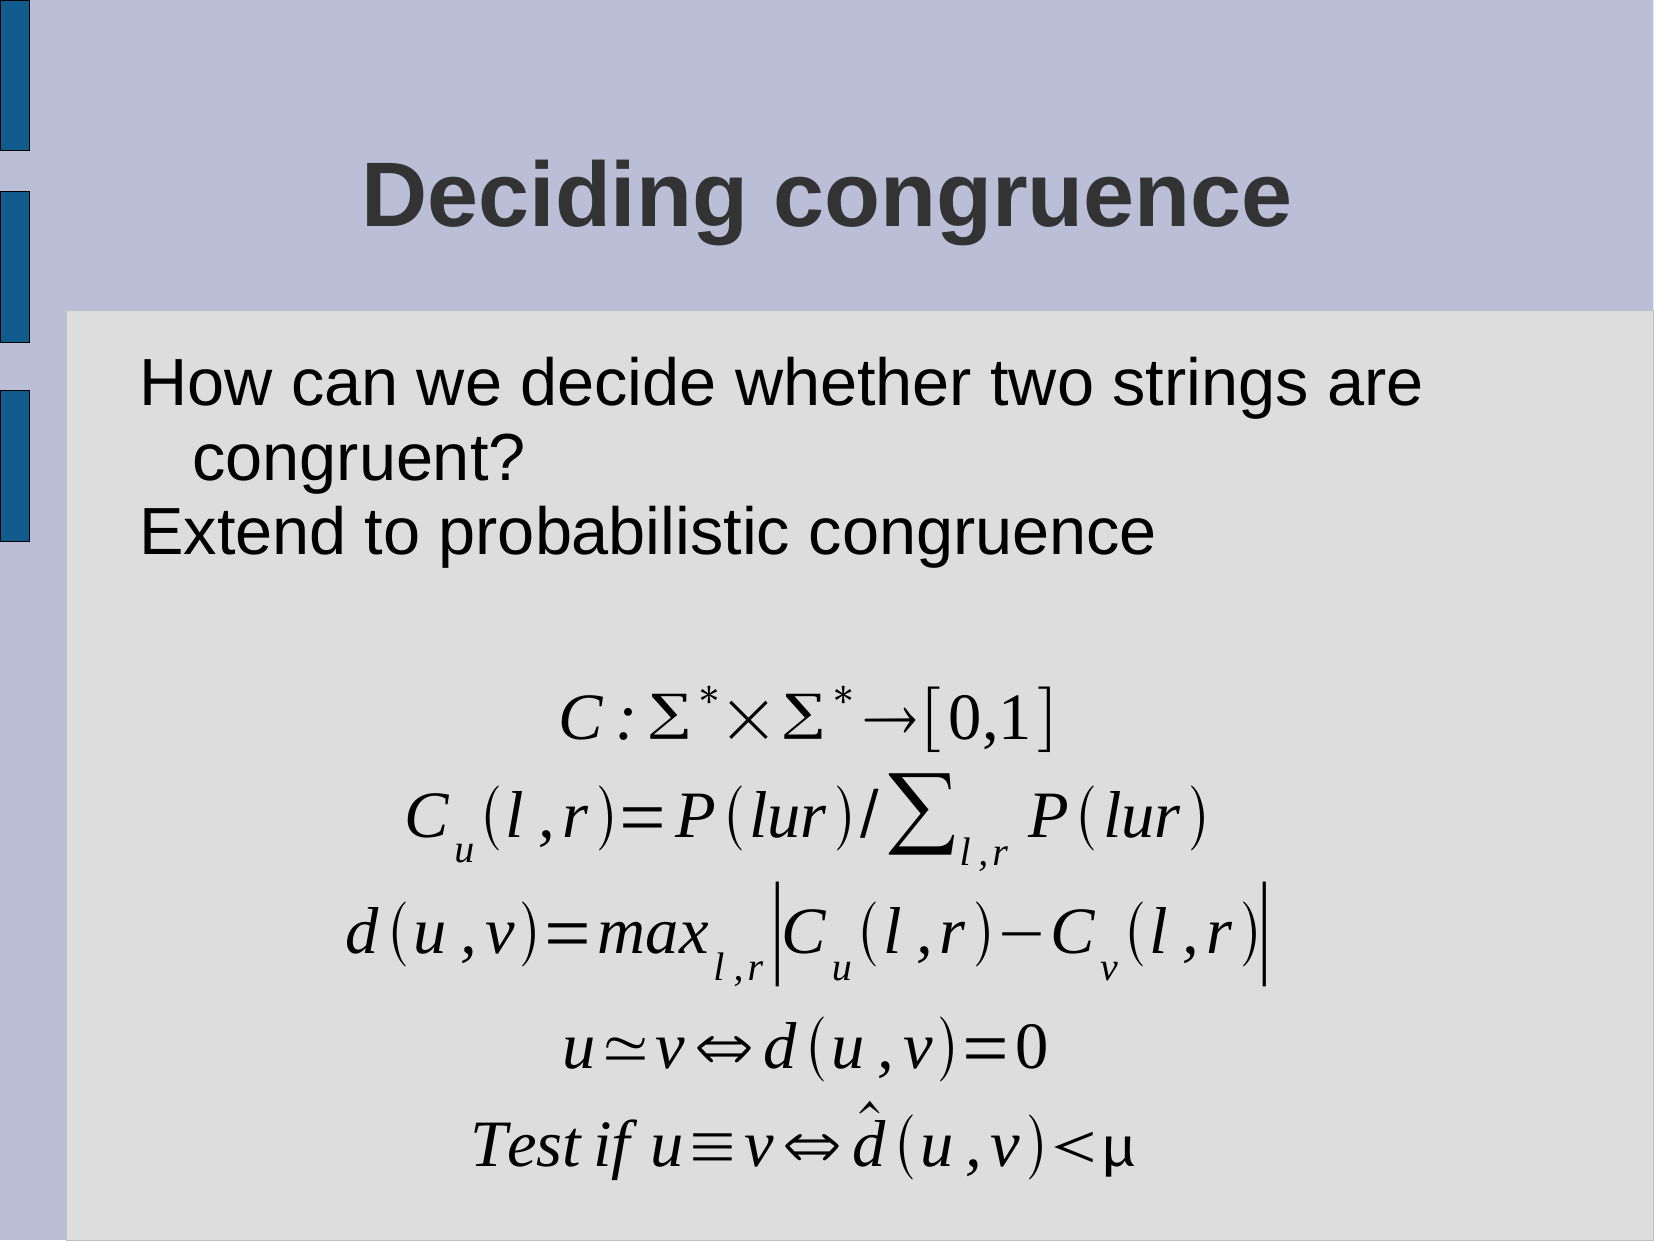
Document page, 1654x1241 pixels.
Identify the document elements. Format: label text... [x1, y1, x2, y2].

chart [337, 661, 1284, 1185]
title Deciding congruence [121, 91, 1534, 299]
list How can we decide whether two strings are congruent? Extend to probabilistic congruence [121, 344, 1534, 1127]
